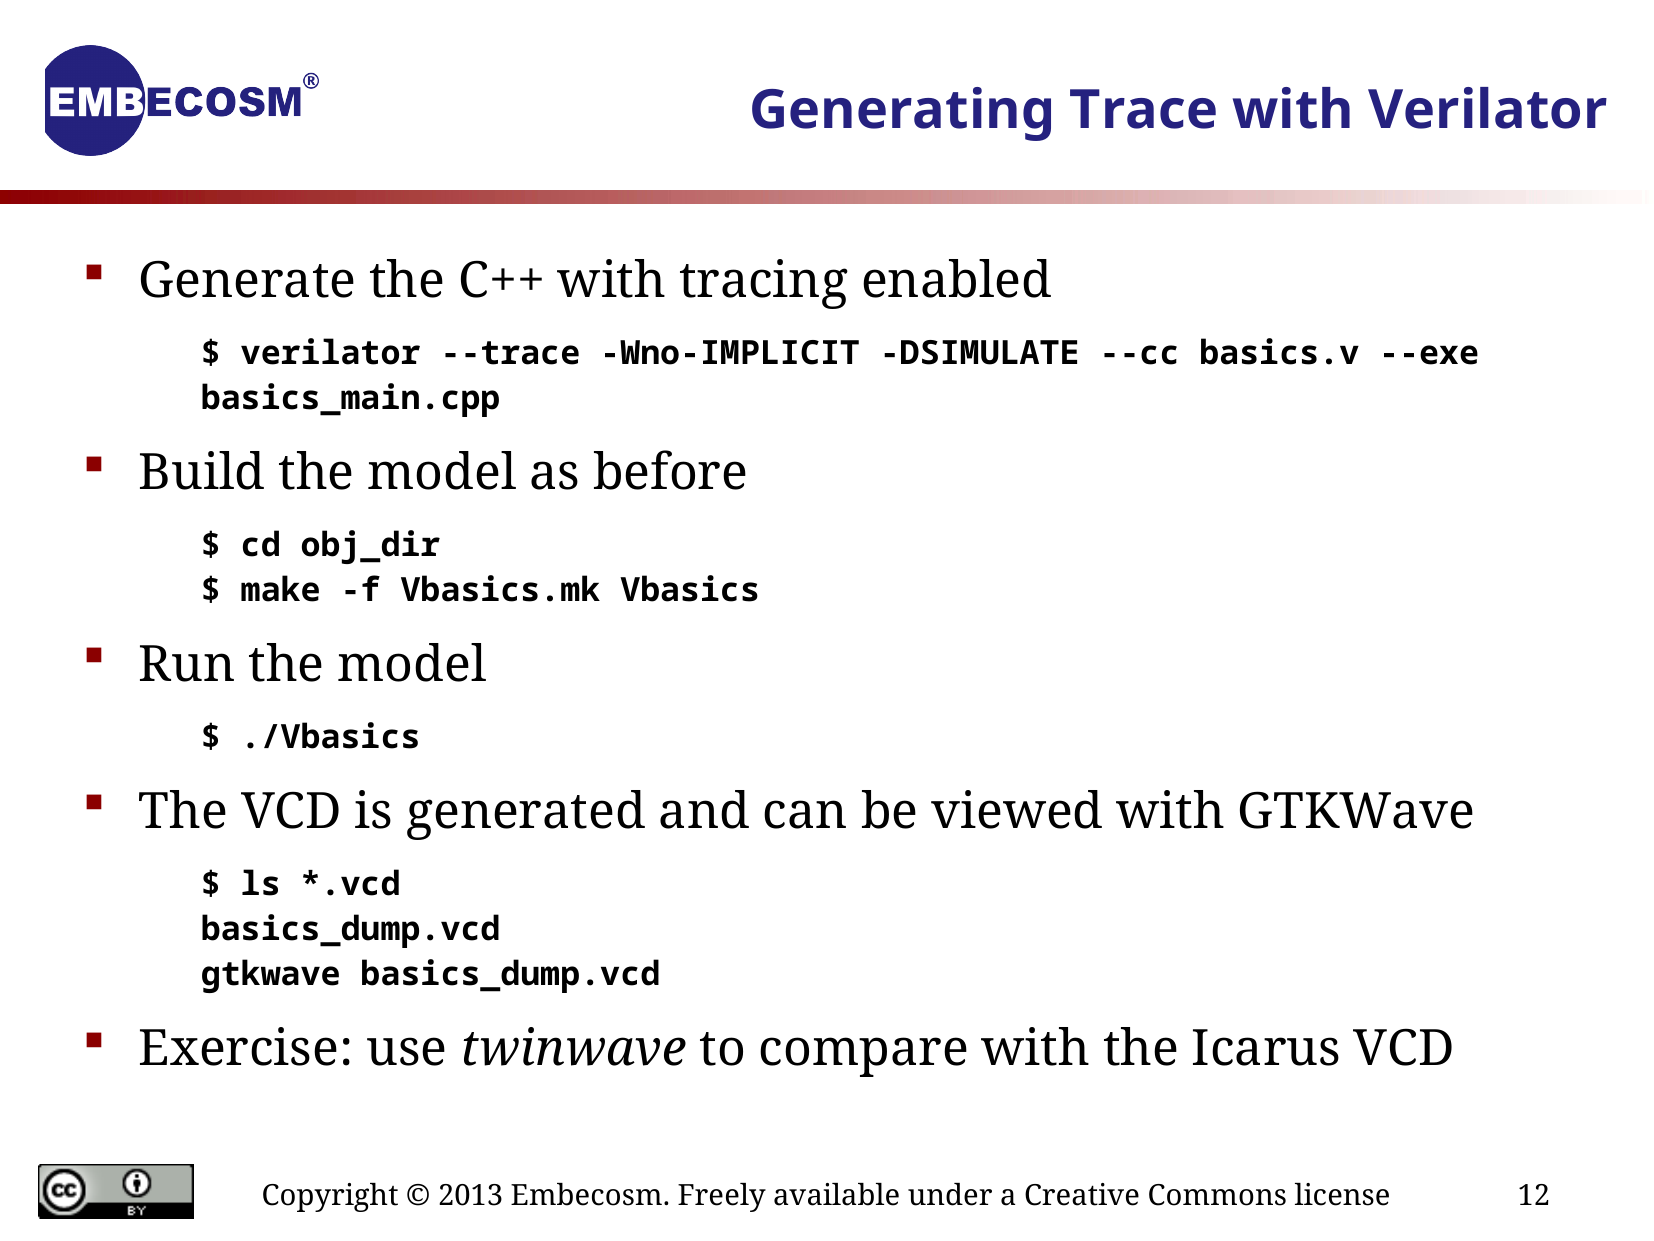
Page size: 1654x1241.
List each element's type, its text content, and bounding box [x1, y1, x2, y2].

picture [0, 190, 1654, 204]
picture [38, 1164, 194, 1219]
list Generate the C++ with tracing enabled $ verilator --trace -Wno-IMPLICIT -DSIMULATE --cc basics.v --exe basics_main.cpp Build the model as before $ cd obj_dir $ make -f Vbasics.mk Vbasics Run the model $ ./Vbasics The VCD is generated and can be viewed with GTKWave $ ls *.vcd basics_dump.vcd gtkwave basics_dump.vcd Exercise: use twinwave to compare with the Icarus VCD [82, 243, 1572, 1108]
title Generating Trace with Verilator [475, 25, 1609, 189]
picture [45, 45, 319, 156]
